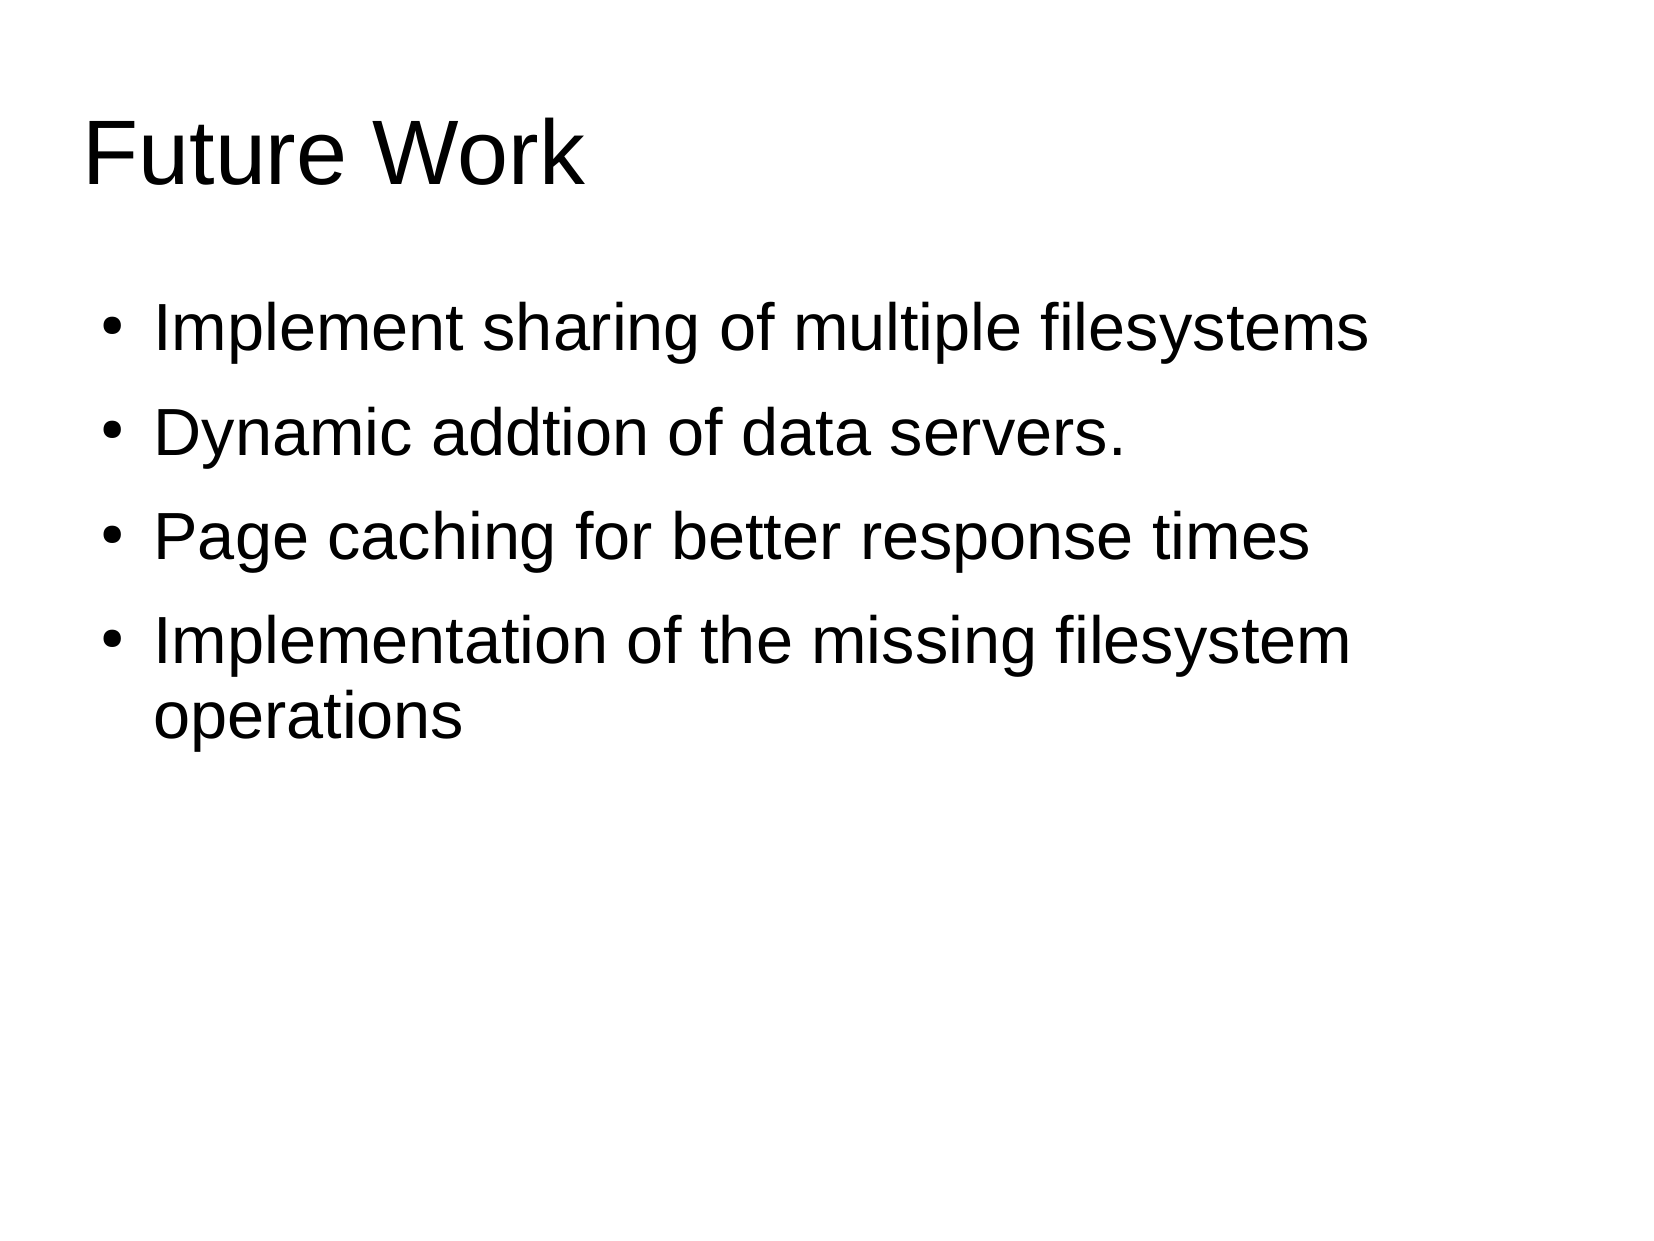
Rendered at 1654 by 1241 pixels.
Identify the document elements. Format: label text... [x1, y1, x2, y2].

title Future Work [82, 56, 1571, 250]
list Implement sharing of multiple filesystems Dynamic addtion of data servers. Page caching for better response times Implementation of the missing filesystem operations [82, 290, 1571, 1109]
